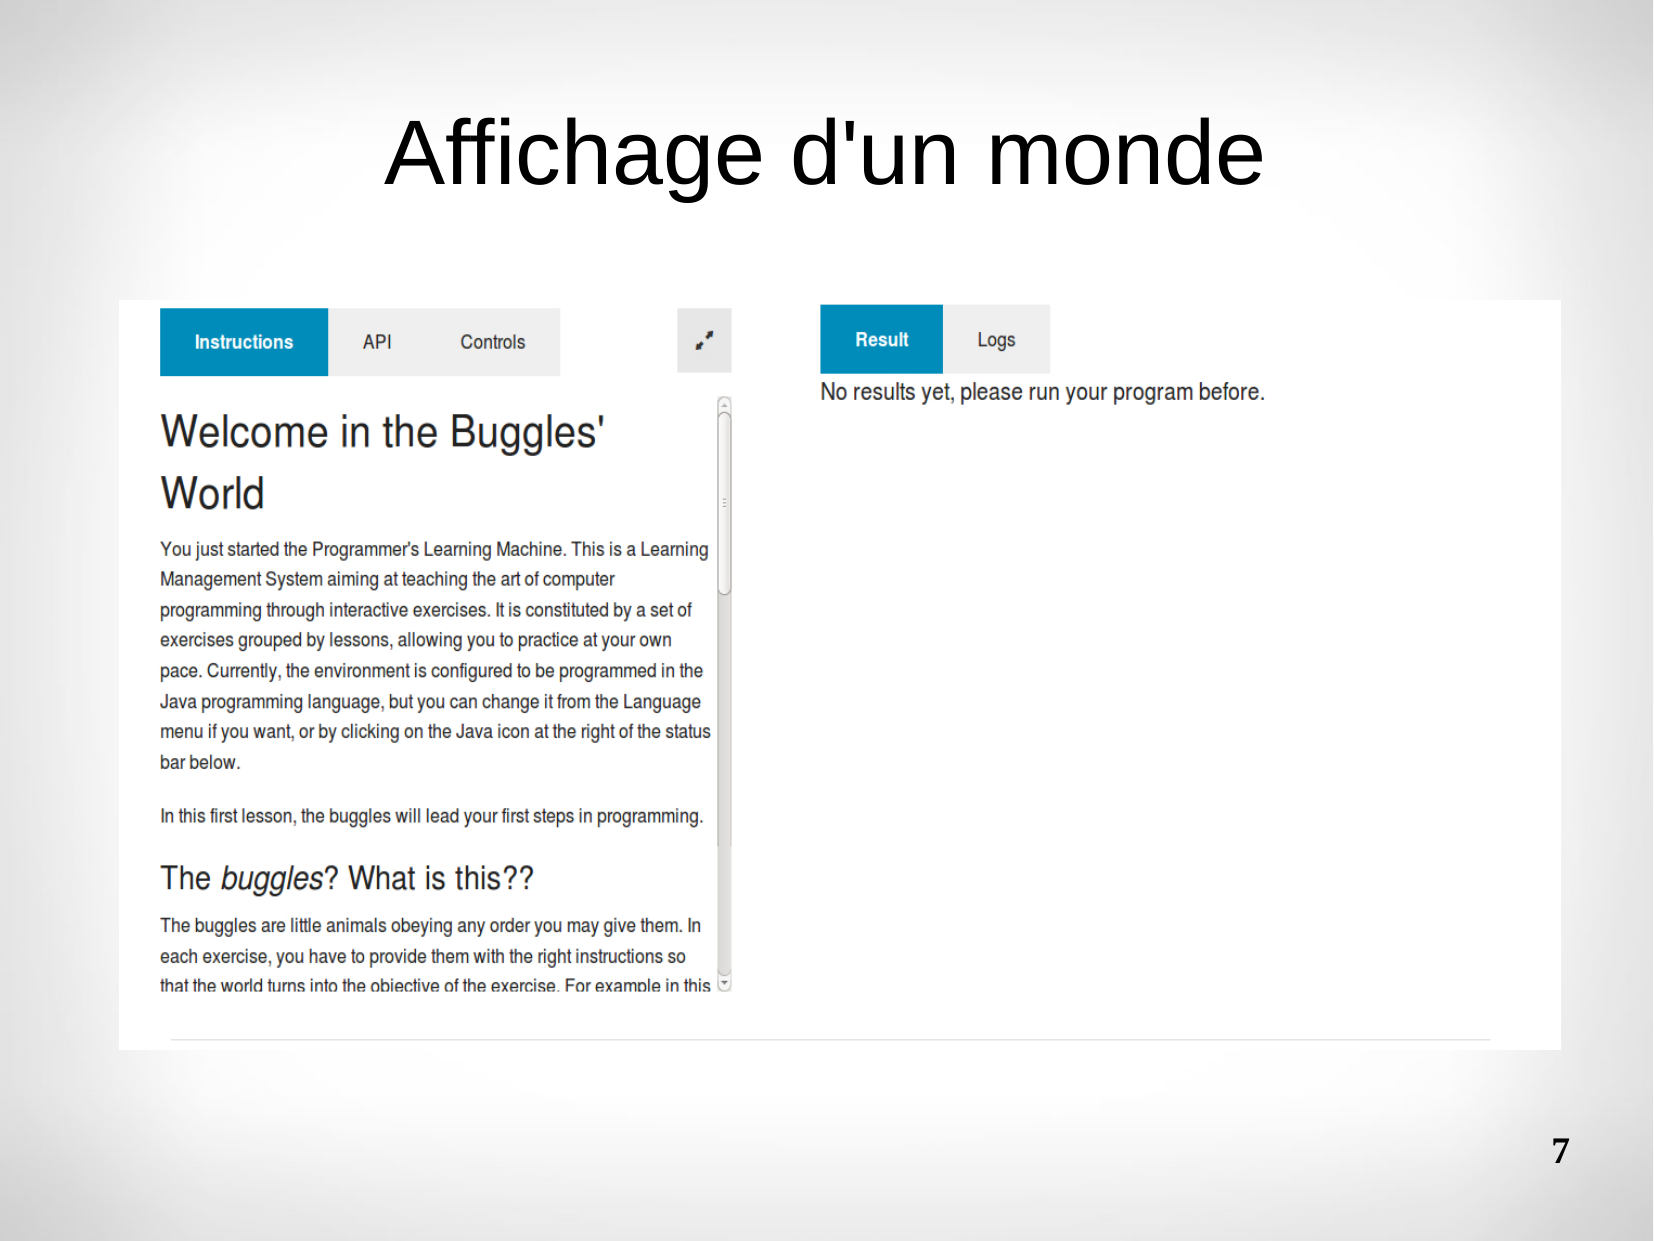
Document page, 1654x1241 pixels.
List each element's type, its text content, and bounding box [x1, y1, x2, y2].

picture [0, 0, 1654, 1241]
title Affichage d'un monde [82, 49, 1571, 257]
